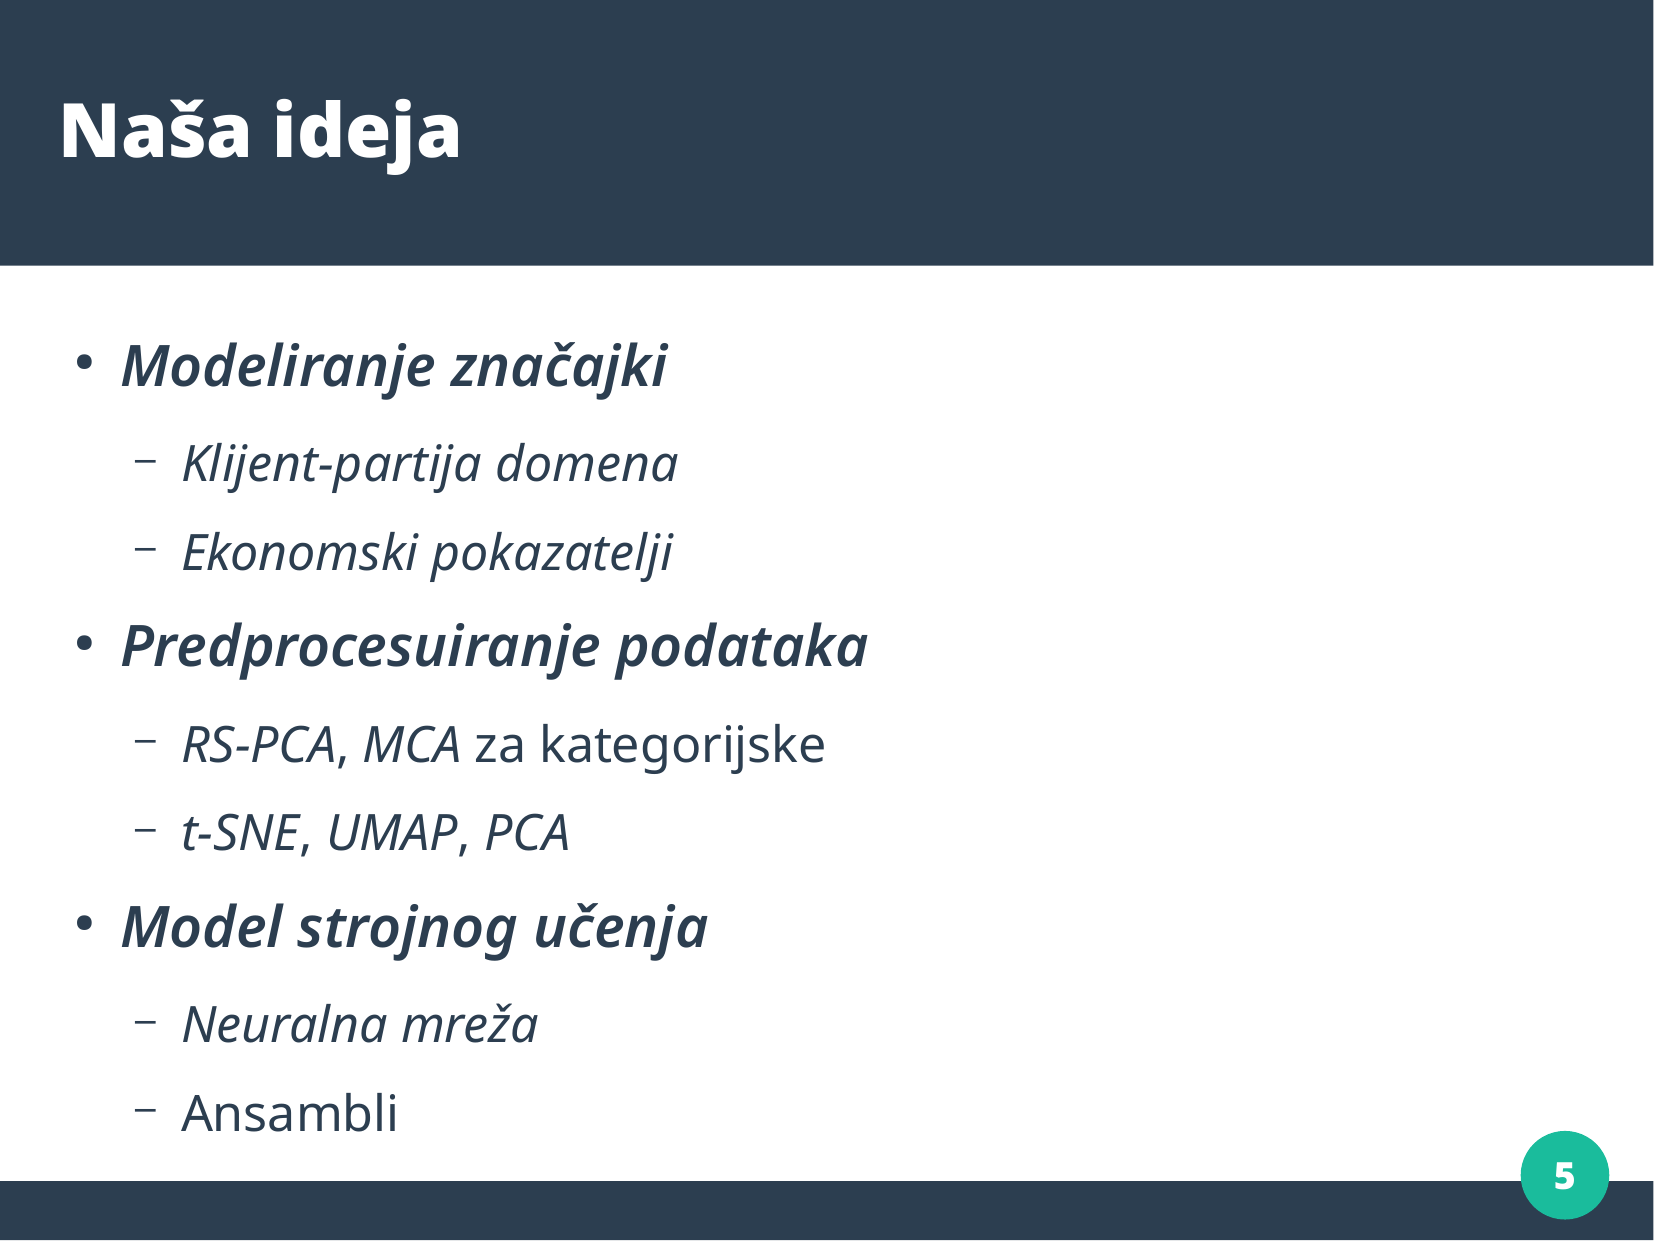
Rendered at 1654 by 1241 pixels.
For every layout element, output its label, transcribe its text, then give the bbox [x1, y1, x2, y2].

list Modeliranje značajki Klijent-partija domena Ekonomski pokazatelji Predprocesuiranje podataka RS-PCA, MCA za kategorijske t-SNE, UMAP, PCA Model strojnog učenja Neuralna mreža Ansambli [59, 324, 1595, 1152]
title Naša ideja [59, 49, 1595, 207]
